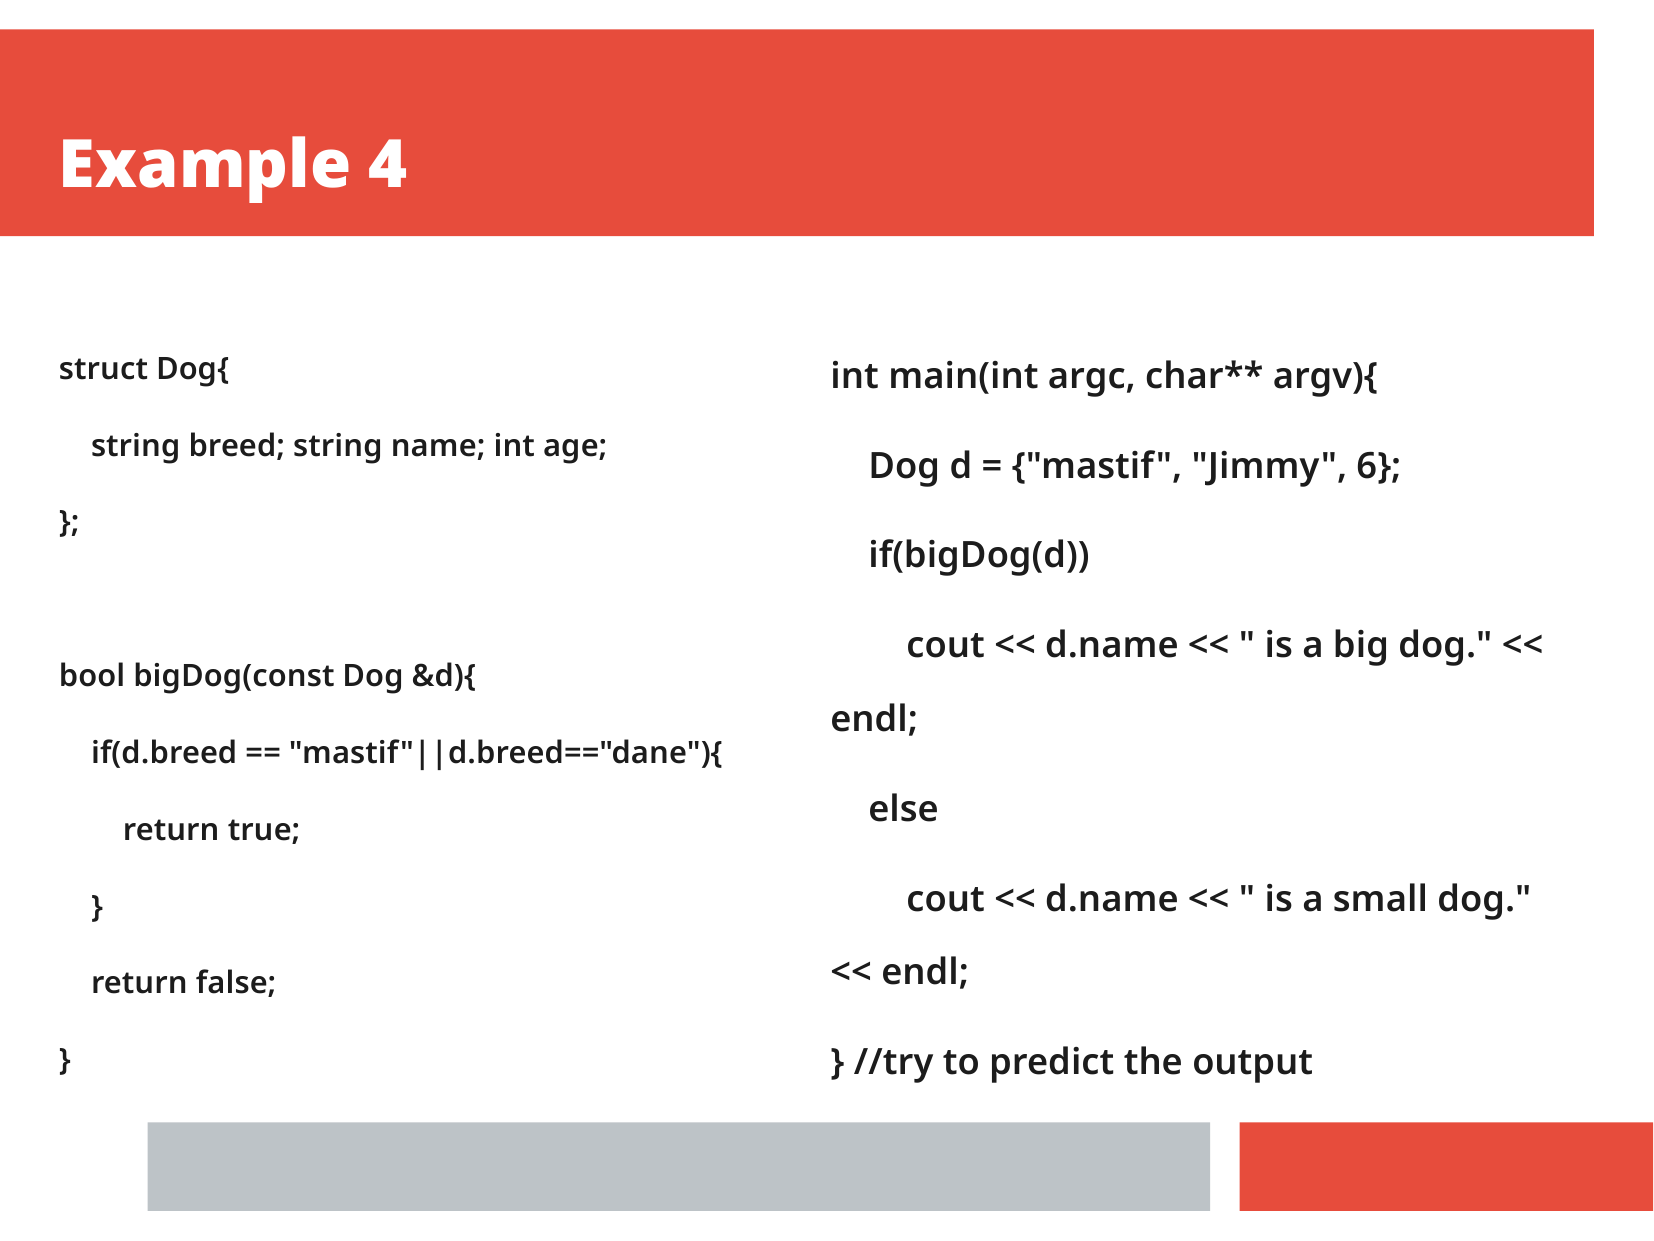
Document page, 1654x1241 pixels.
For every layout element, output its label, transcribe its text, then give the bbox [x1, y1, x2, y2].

list struct Dog{ string breed; string name; int age; }; bool bigDog(const Dog &d){ if(d.breed == "mastif"||d.breed=="dane"){ return true; } return false; } [58, 324, 794, 1093]
title Example 4 [58, 59, 1594, 207]
list int main(int argc, char** argv){ Dog d = {"mastif", "Jimmy", 6}; if(bigDog(d)) cout << d.name << " is a big dog." << endl; else cout << d.name << " is a small dog." << endl; } //try to predict the output [830, 324, 1566, 1093]
